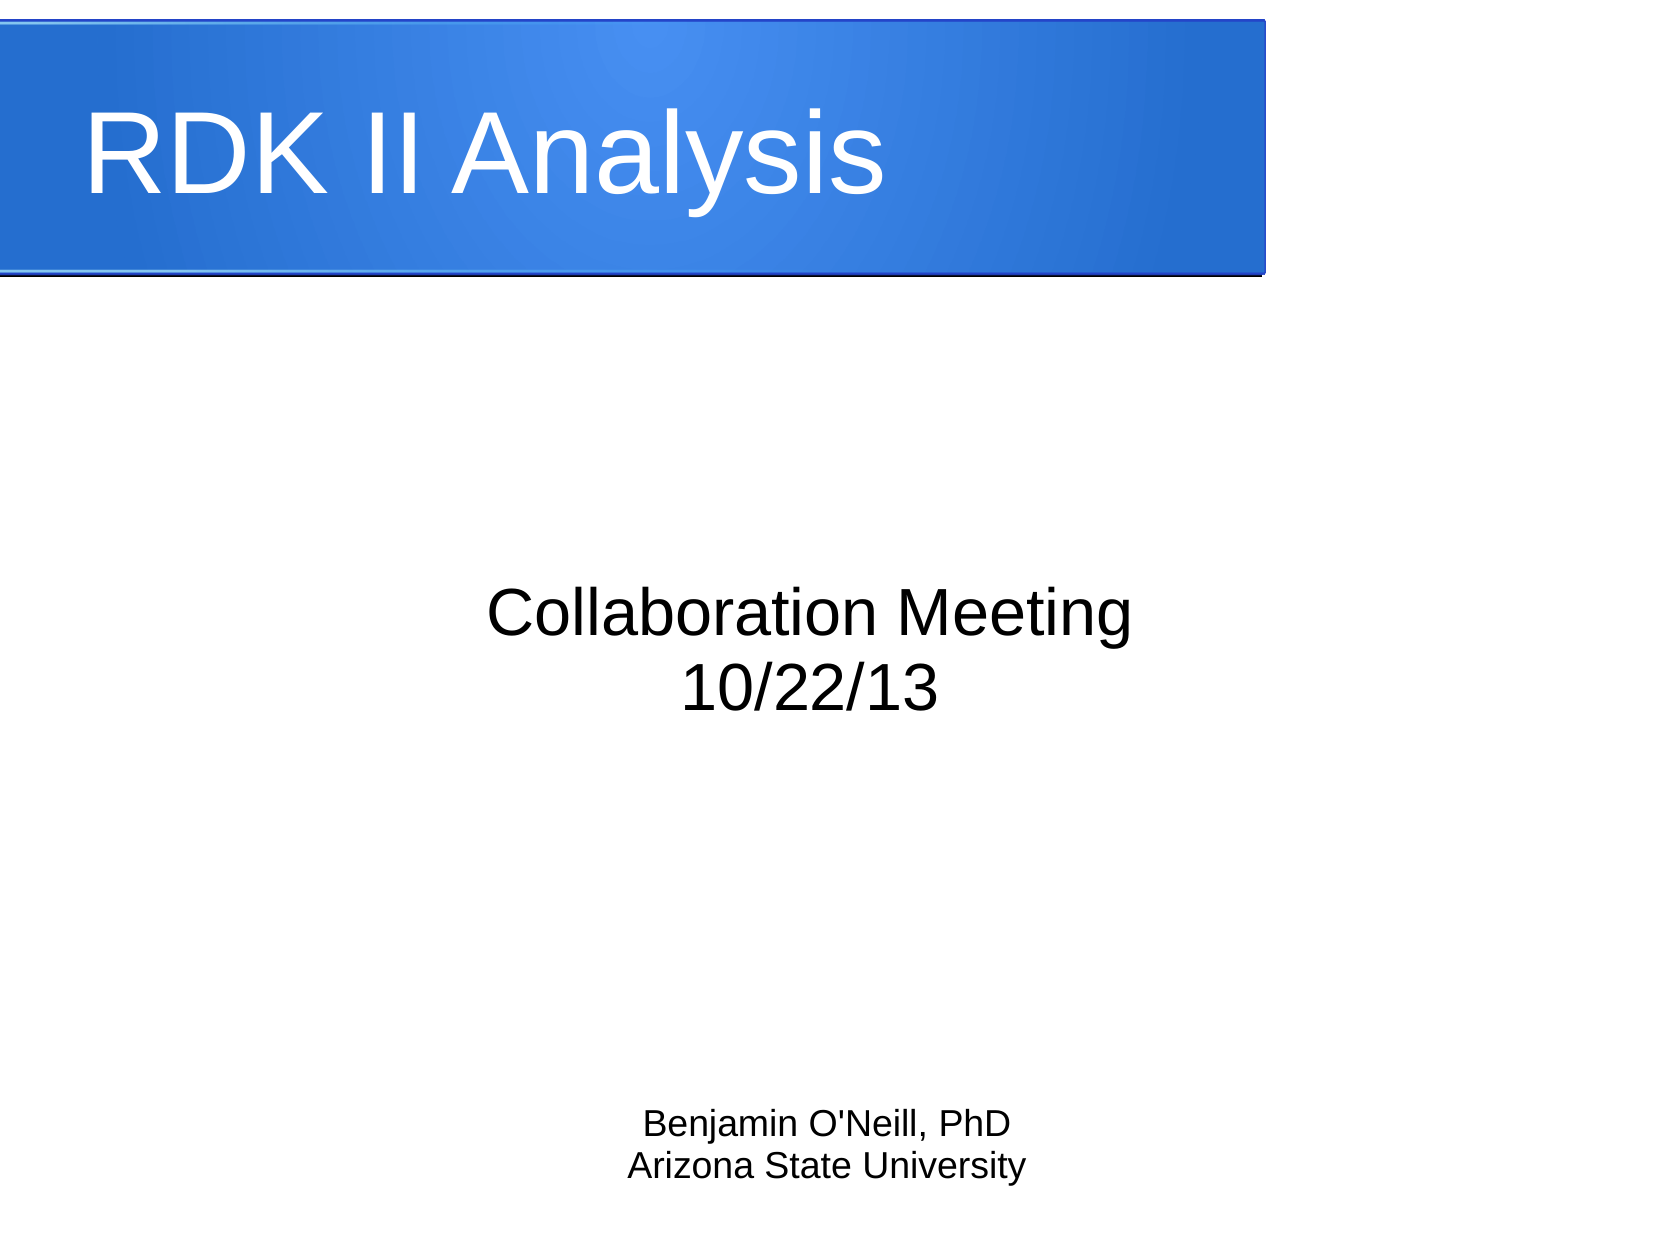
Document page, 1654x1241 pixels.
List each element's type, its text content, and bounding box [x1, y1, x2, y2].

title RDK II Analysis [82, 49, 1250, 257]
text_box Benjamin O'Neill, PhD Arizona State University [612, 1095, 1042, 1194]
picture [0, 17, 1270, 282]
subtitle Collaboration Meeting 10/22/13 [82, 290, 1538, 1010]
